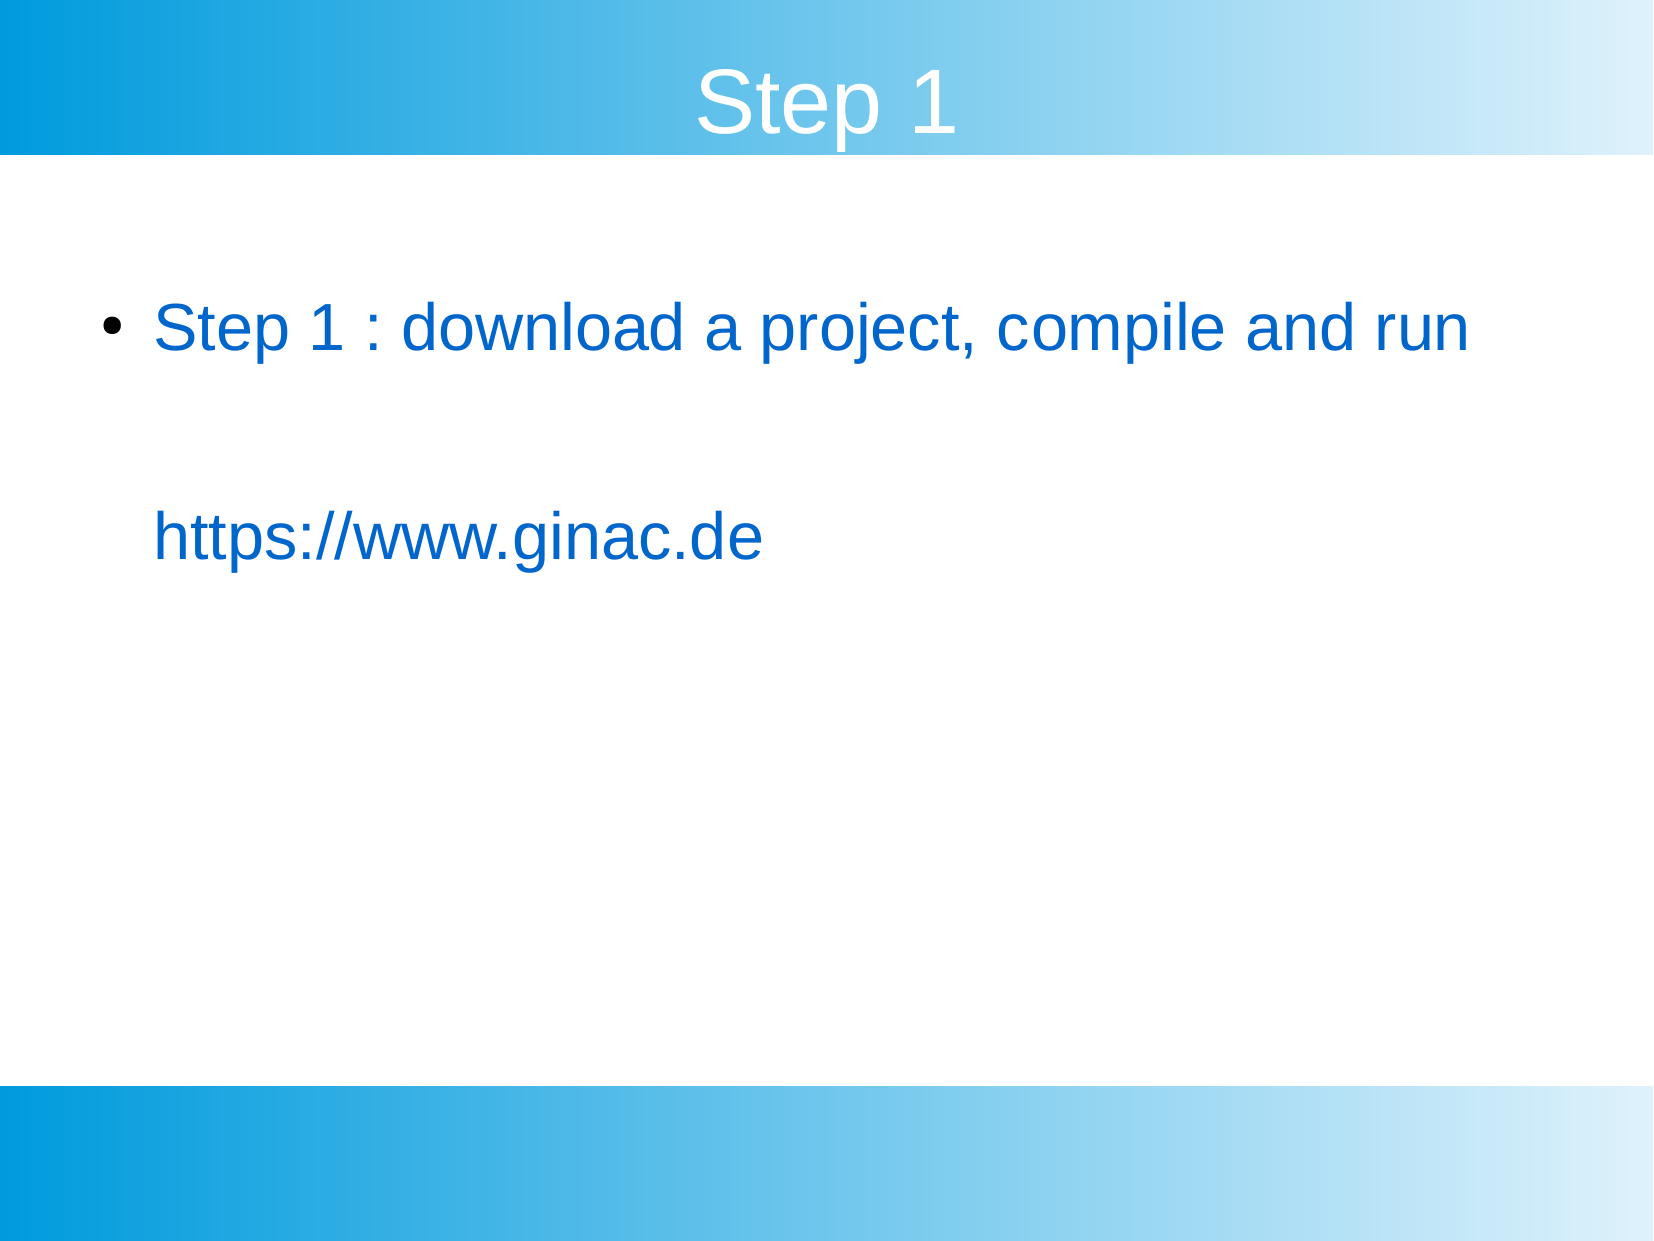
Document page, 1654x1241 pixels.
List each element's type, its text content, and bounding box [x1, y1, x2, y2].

list Step 1 : download a project, compile and run https://www.ginac.de [82, 290, 1571, 473]
title Step 1 [82, 49, 1571, 155]
